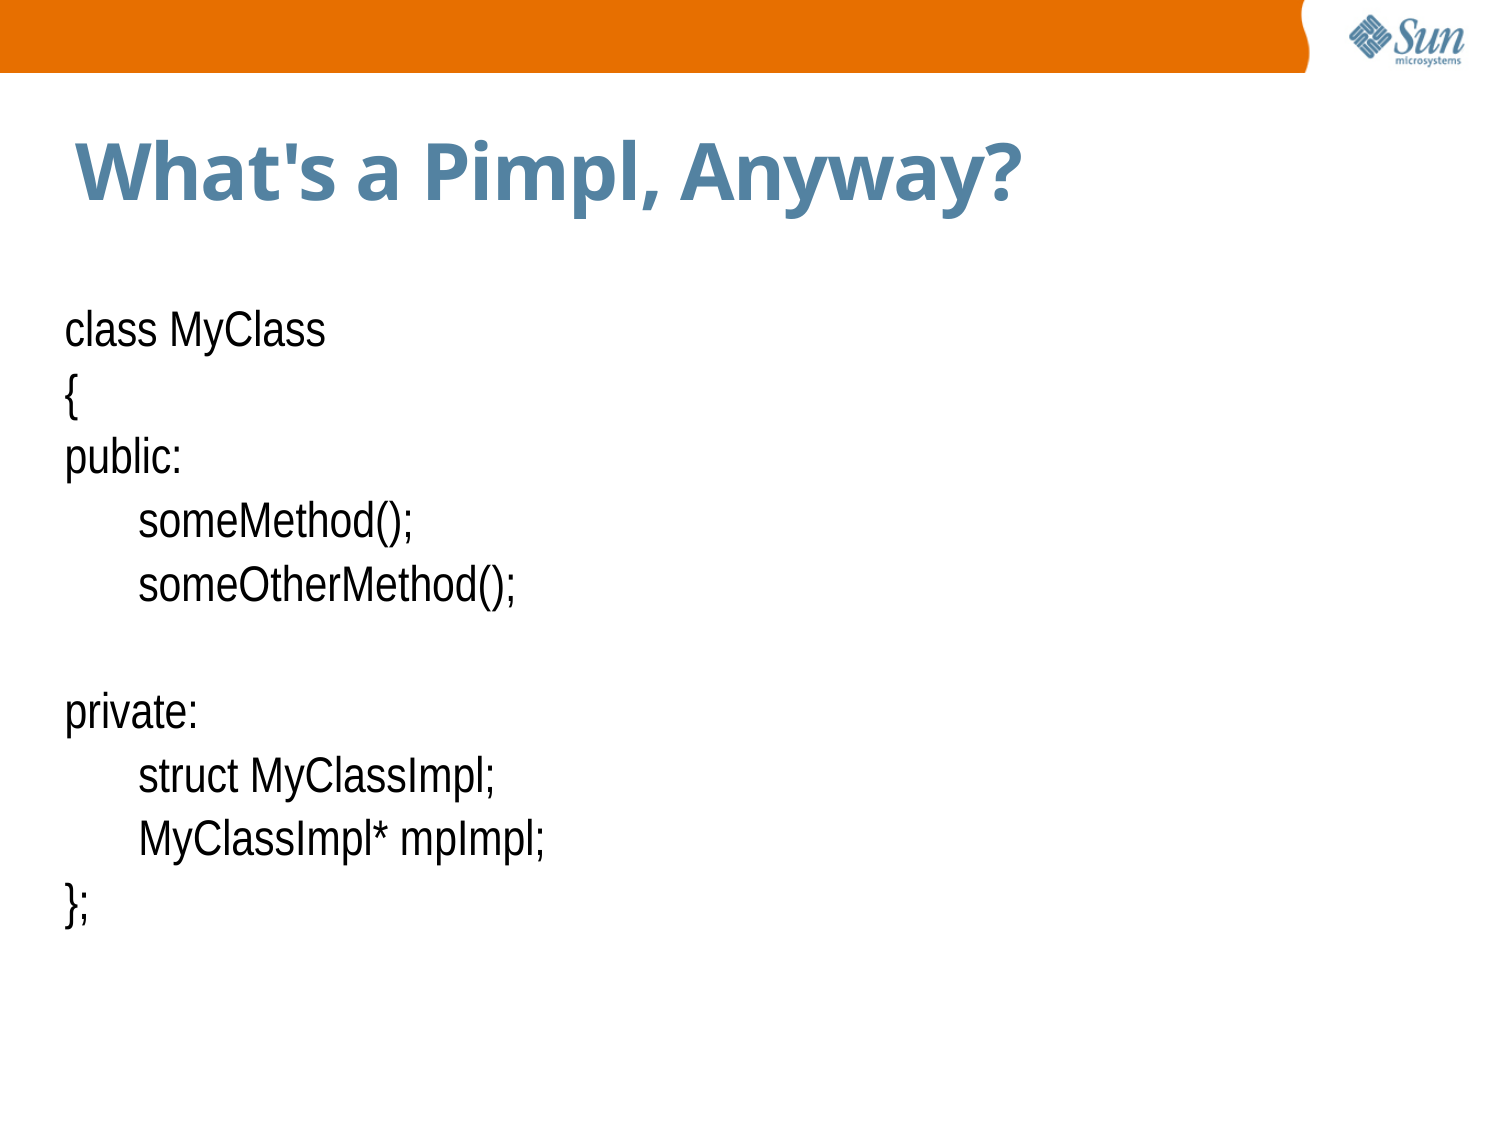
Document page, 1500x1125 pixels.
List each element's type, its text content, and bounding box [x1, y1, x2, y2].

text_box class MyClass { public: someMethod(); someOtherMethod(); private: struct MyClassImpl; MyClassImpl* mpImpl; }; [64, 307, 1423, 930]
title What's a Pimpl, Anyway? [75, 123, 1437, 232]
picture [0, 0, 1500, 73]
